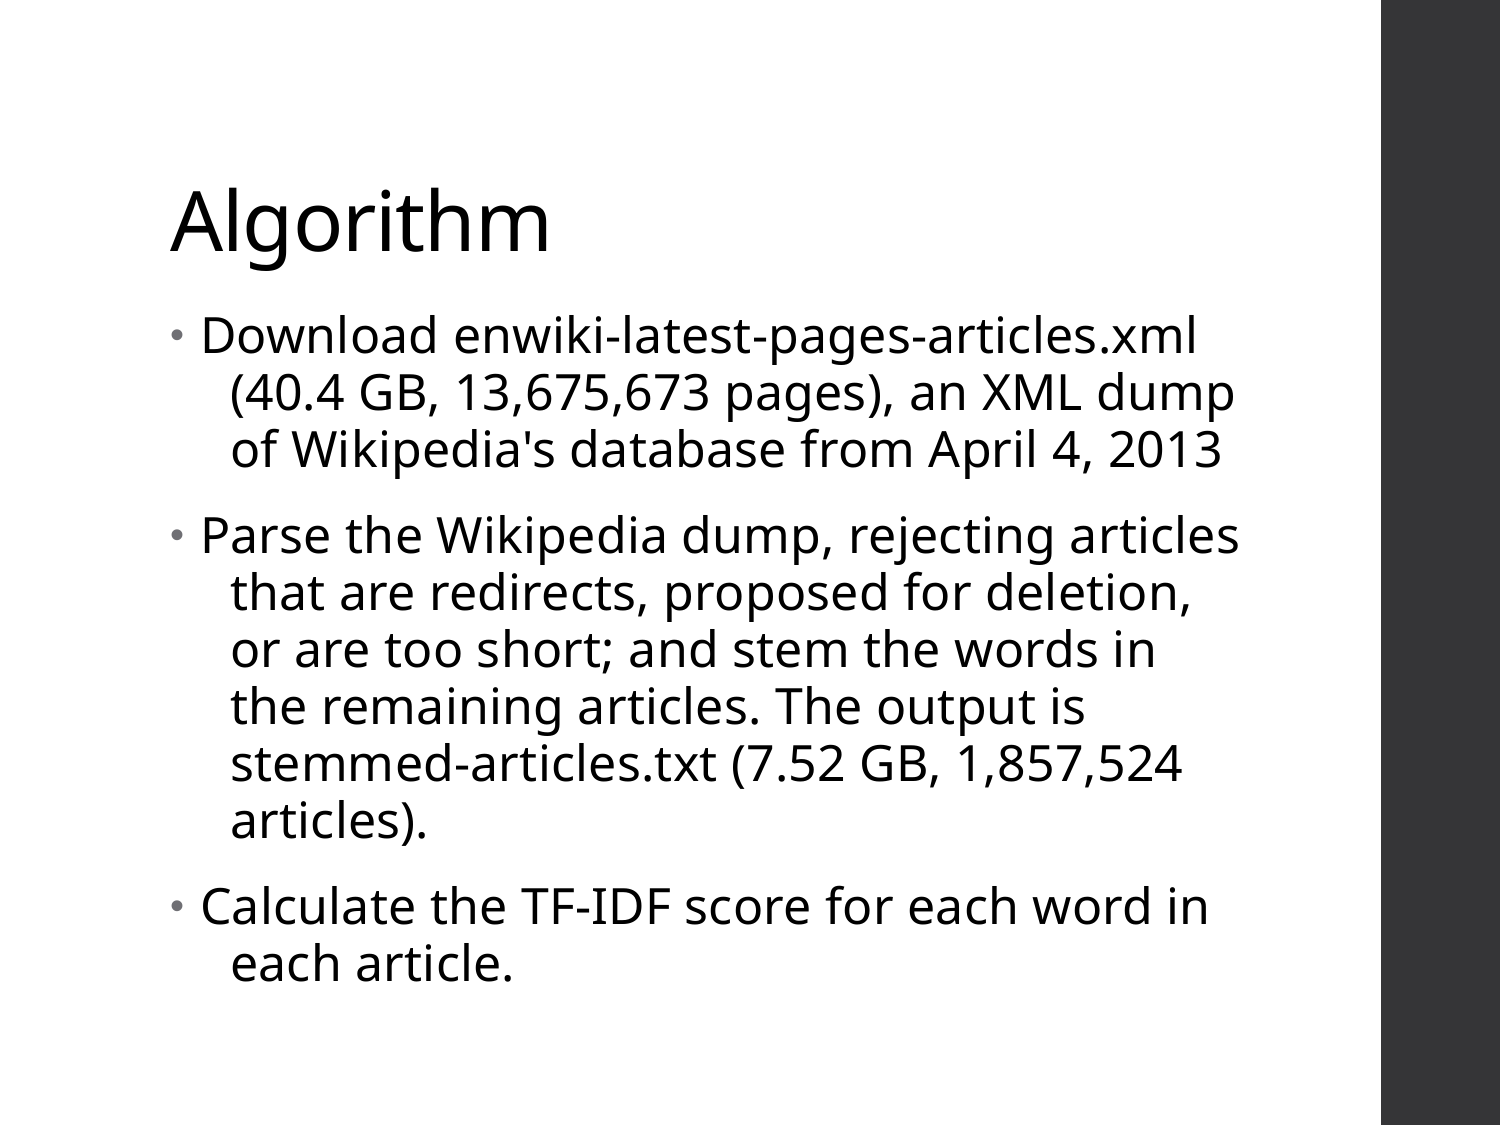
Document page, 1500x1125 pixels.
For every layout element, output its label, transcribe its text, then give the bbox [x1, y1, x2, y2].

title Algorithm [155, 60, 1348, 278]
list Download enwiki-latest-pages-articles.xml (40.4 GB, 13,675,673 pages), an XML dump of Wikipedia's database from April 4, 2013 Parse the Wikipedia dump, rejecting articles that are redirects, proposed for deletion, or are too short; and stem the words in the remaining articles. The output is stemmed-articles.txt (7.52 GB, 1,857,524 articles). Calculate the TF-IDF score for each word in each article. [155, 299, 1261, 1014]
